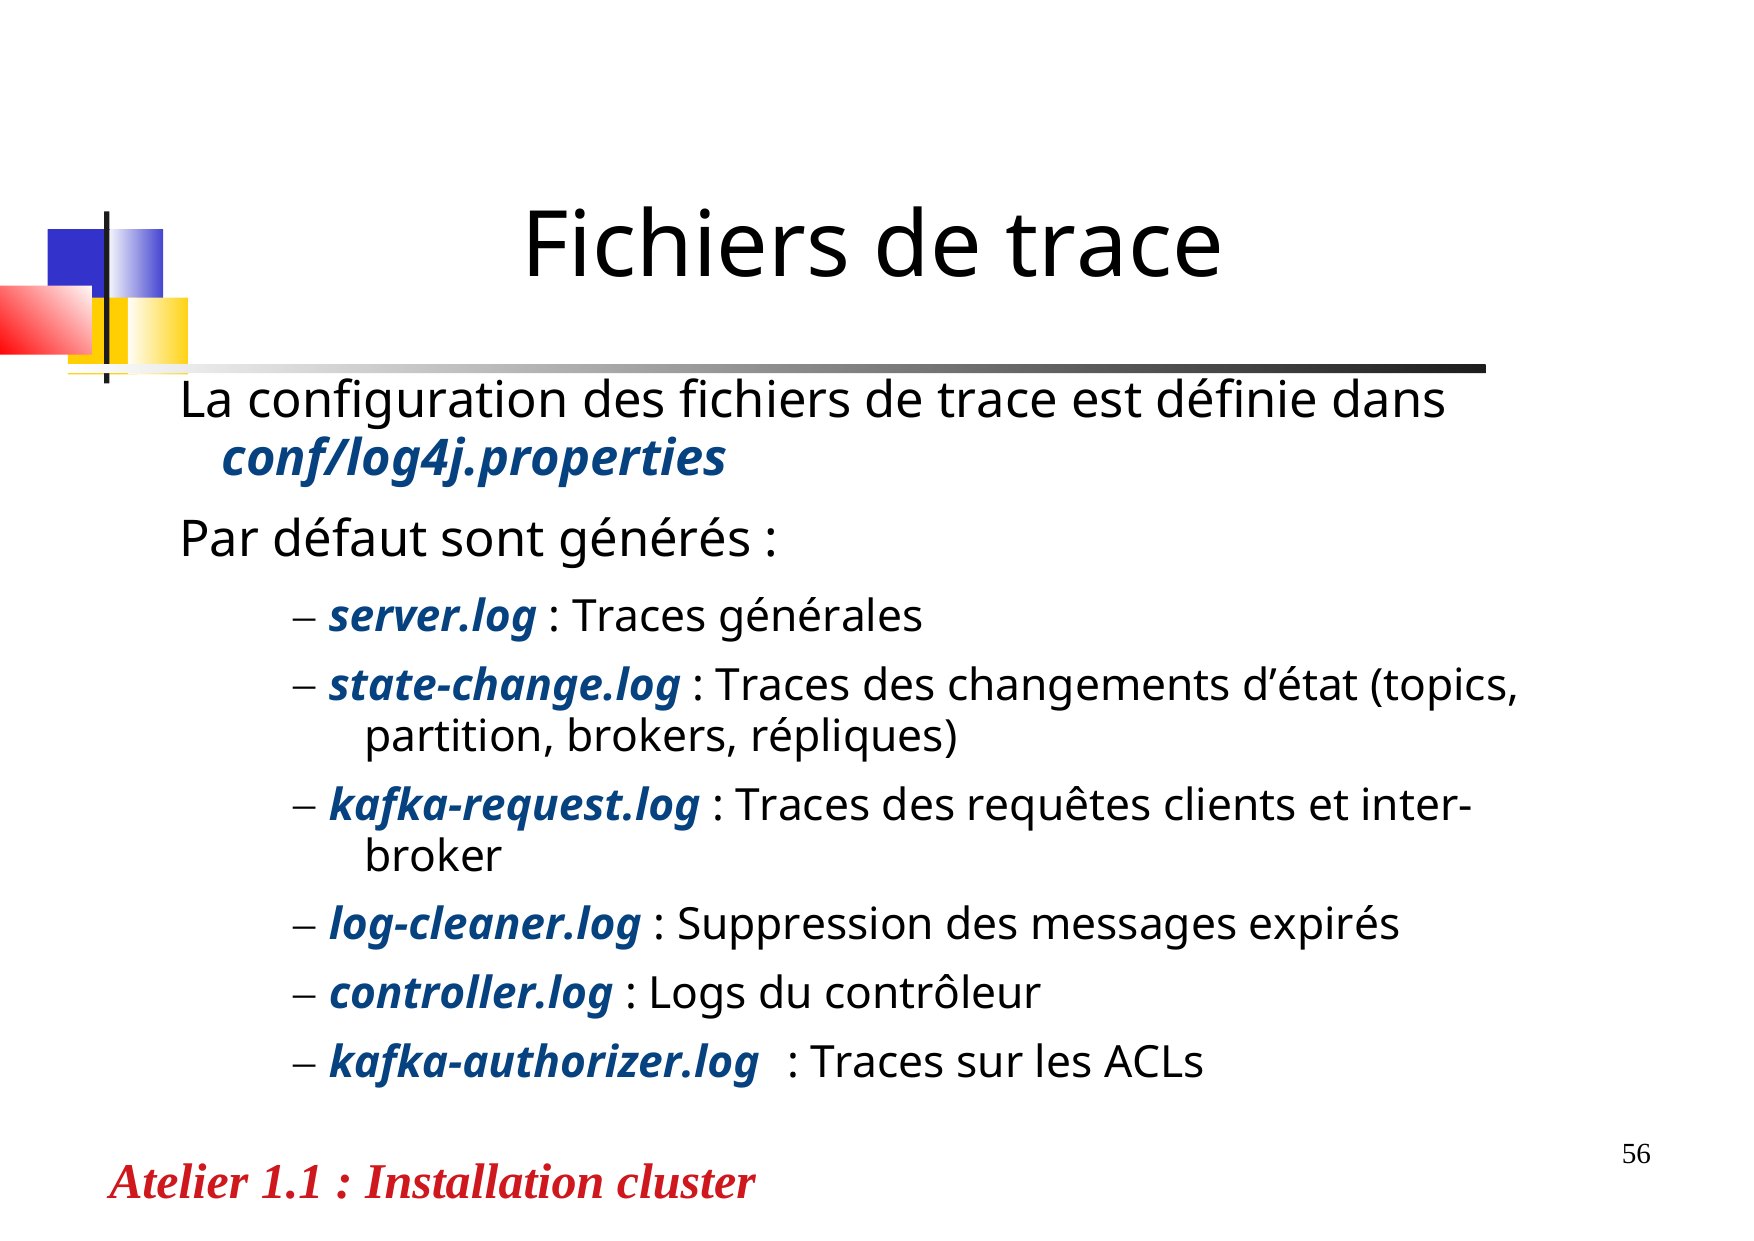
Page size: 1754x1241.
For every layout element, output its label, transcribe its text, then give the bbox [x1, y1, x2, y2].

title Fichiers de trace [179, 139, 1567, 351]
list La configuration des fichiers de trace est définie dans conf/log4j.properties Par défaut sont générés : server.log : Traces générales state-change.log : Traces des changements d’état (topics, partition, brokers, répliques) kafka-request.log : Traces des requêtes clients et inter-broker log-cleaner.log : Suppression des messages expirés controller.log : Logs du contrôleur kafka-authorizer.log : Traces sur les ACLs [179, 371, 1567, 1091]
text_box Atelier 1.1 : Installation cluster [94, 1145, 772, 1218]
